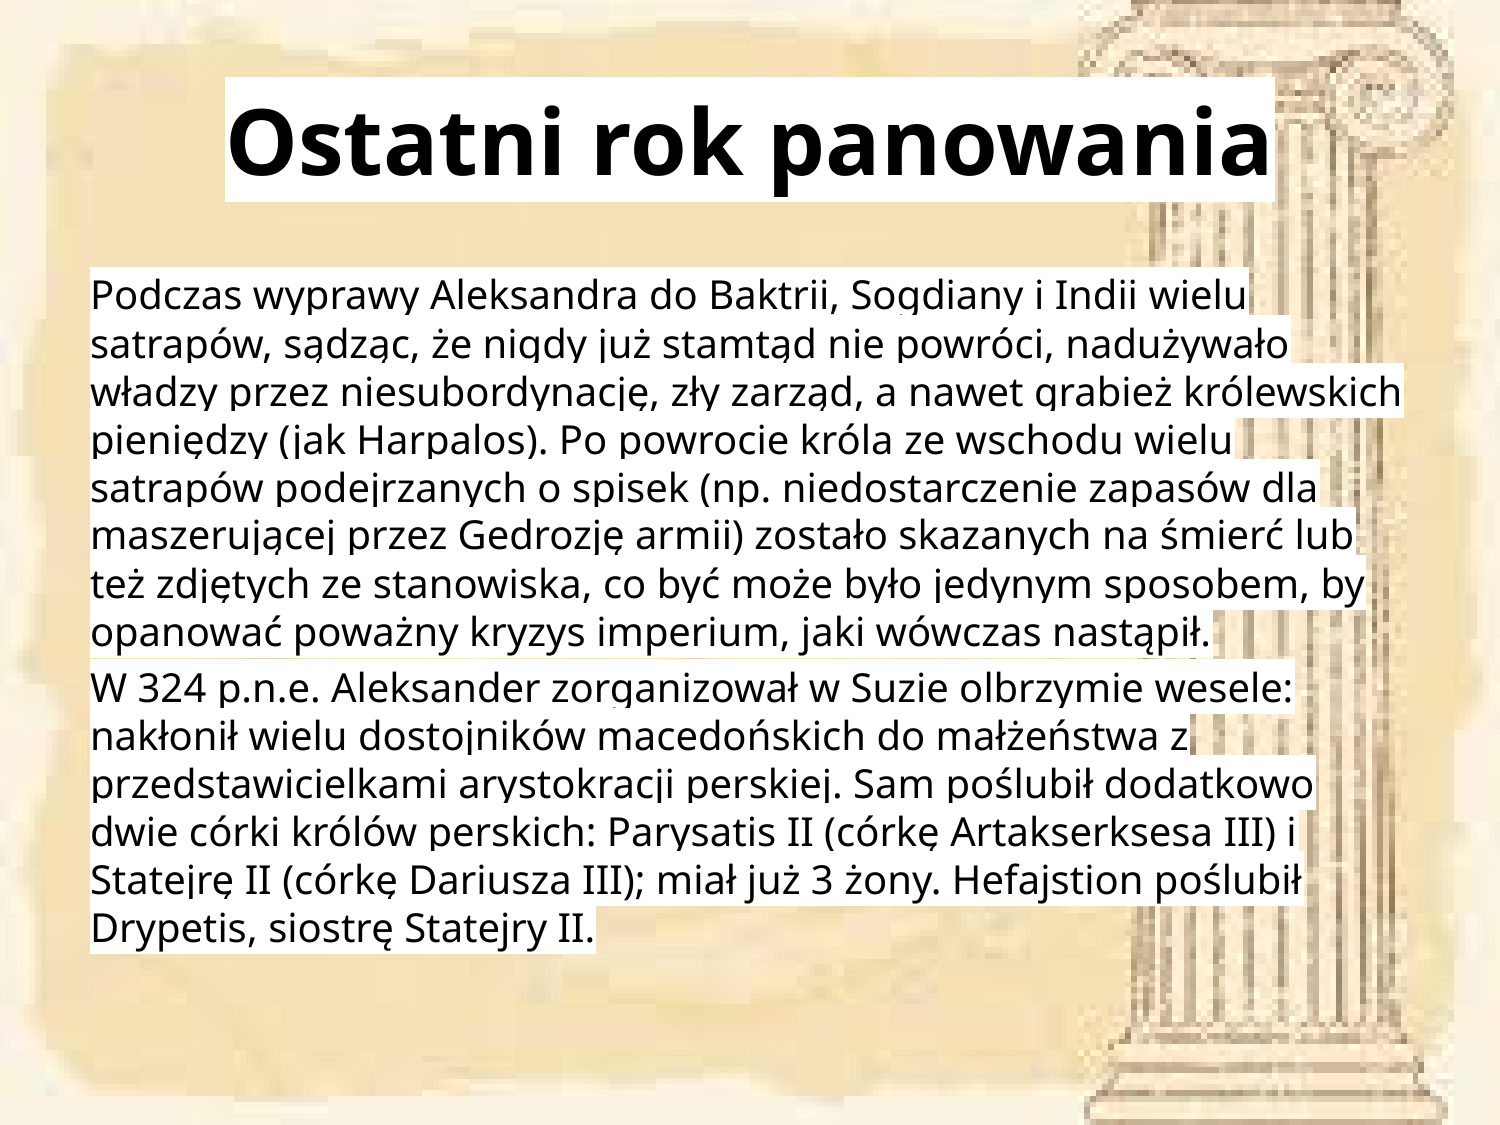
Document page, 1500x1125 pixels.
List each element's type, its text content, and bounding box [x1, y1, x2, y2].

list Podczas wyprawy Aleksandra do Baktrii, Sogdiany i Indii wielu satrapów, sądząc, że nigdy już stamtąd nie powróci, nadużywało władzy przez niesubordynację, zły zarząd, a nawet grabież królewskich pieniędzy (jak Harpalos). Po powrocie króla ze wschodu wielu satrapów podejrzanych o spisek (np. niedostarczenie zapasów dla maszerującej przez Gedrozję armii) zostało skazanych na śmierć lub też zdjętych ze stanowiska, co być może było jedynym sposobem, by opanować poważny kryzys imperium, jaki wówczas nastąpił. W 324 p.n.e. Aleksander zorganizował w Suzie olbrzymie wesele: nakłonił wielu dostojników macedońskich do małżeństwa z przedstawicielkami arystokracji perskiej. Sam poślubił dodatkowo dwie córki królów perskich: Parysatis II (córkę Artakserksesa III) i Statejrę II (córkę Dariusza III); miał już 3 żony. Hefajstion poślubił Drypetis, siostrę Statejry II. [75, 262, 1425, 1005]
title Ostatni rok panowania [75, 45, 1425, 233]
picture [0, 0, 1500, 1125]
